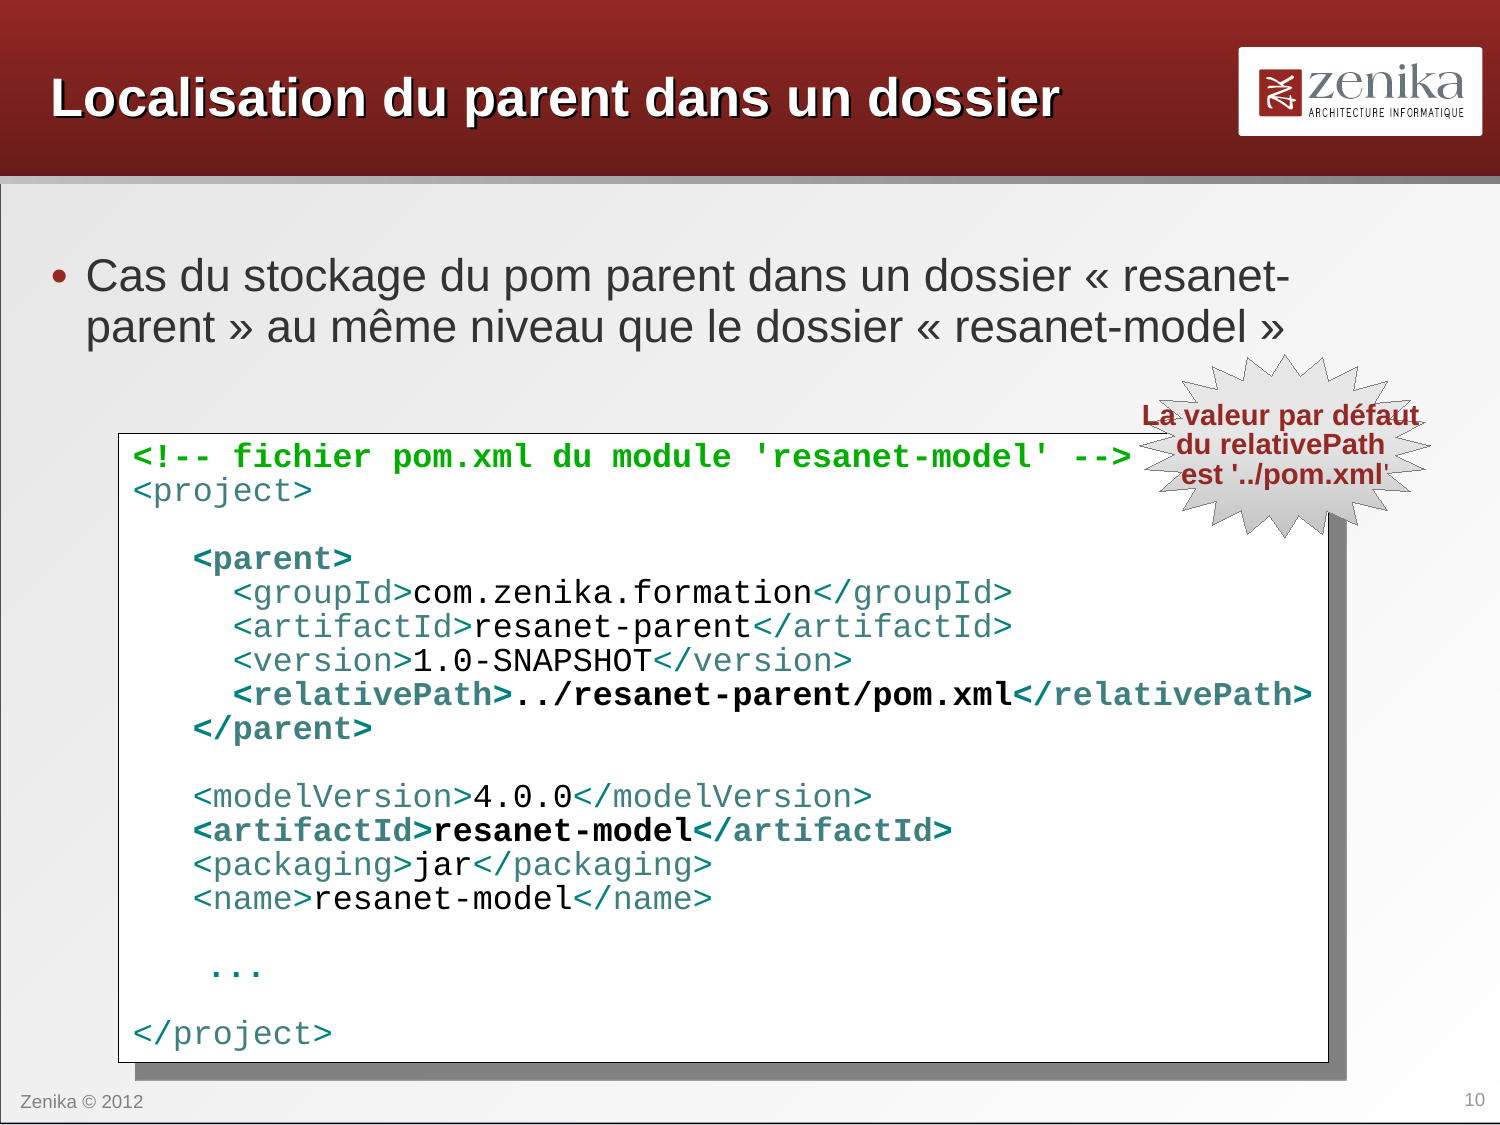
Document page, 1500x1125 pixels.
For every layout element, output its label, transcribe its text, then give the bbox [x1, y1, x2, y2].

title Localisation du parent dans un dossier [50, 15, 1206, 180]
list Cas du stockage du pom parent dans un dossier « resanet-parent » au même niveau que le dossier « resanet-model » [50, 249, 1435, 1079]
text_box La valeur par défaut du relativePath est '../pom.xml' [1139, 354, 1431, 538]
picture [1257, 58, 1464, 125]
text_box <!-- fichier pom.xml du module 'resanet-model' --> <project> <parent> <groupId>com.zenika.formation</groupId> <artifactId>resanet-parent</artifactId> <version>1.0-SNAPSHOT</version> <relativePath>../resanet-parent/pom.xml</relativePath> </parent> <modelVersion>4.0.0</modelVersion> <artifactId>resanet-model</artifactId> <packaging>jar</packaging> <name>resanet-model</name> ... </project> [118, 433, 1329, 1063]
